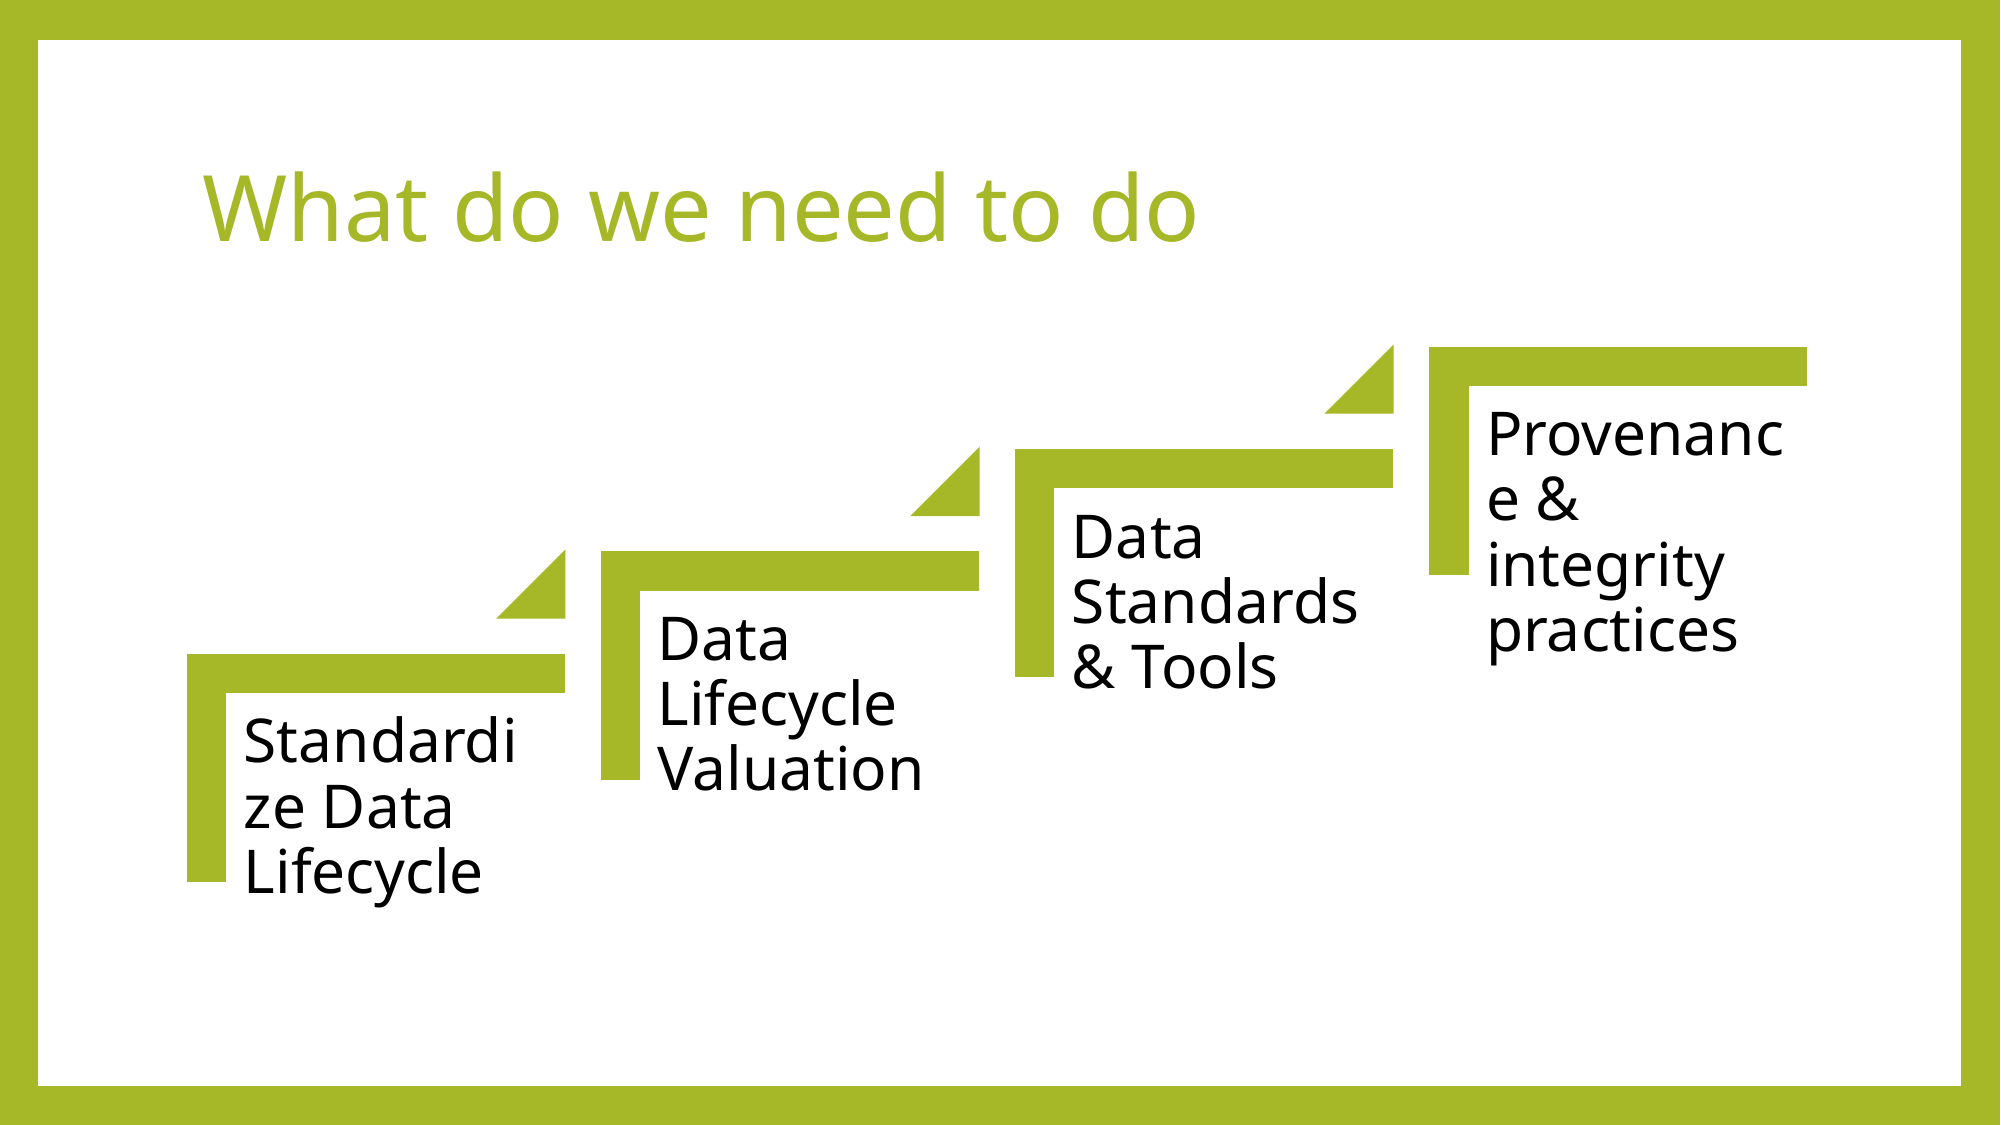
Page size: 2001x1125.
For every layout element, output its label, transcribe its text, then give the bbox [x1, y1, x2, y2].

text_box [1430, 348, 1806, 574]
text_box [1016, 450, 1392, 676]
text_box [188, 655, 564, 881]
text_box Data Lifecycle Valuation [639, 590, 978, 887]
text_box Standardize Data Lifecycle [225, 692, 564, 990]
text_box [914, 450, 978, 515]
text_box [602, 553, 978, 779]
text_box [499, 553, 564, 618]
text_box [1328, 348, 1393, 413]
text_box Provenance & integrity practices [1467, 385, 1807, 682]
title What do we need to do [187, 99, 1808, 323]
text_box Data Standards & Tools [1053, 487, 1393, 785]
